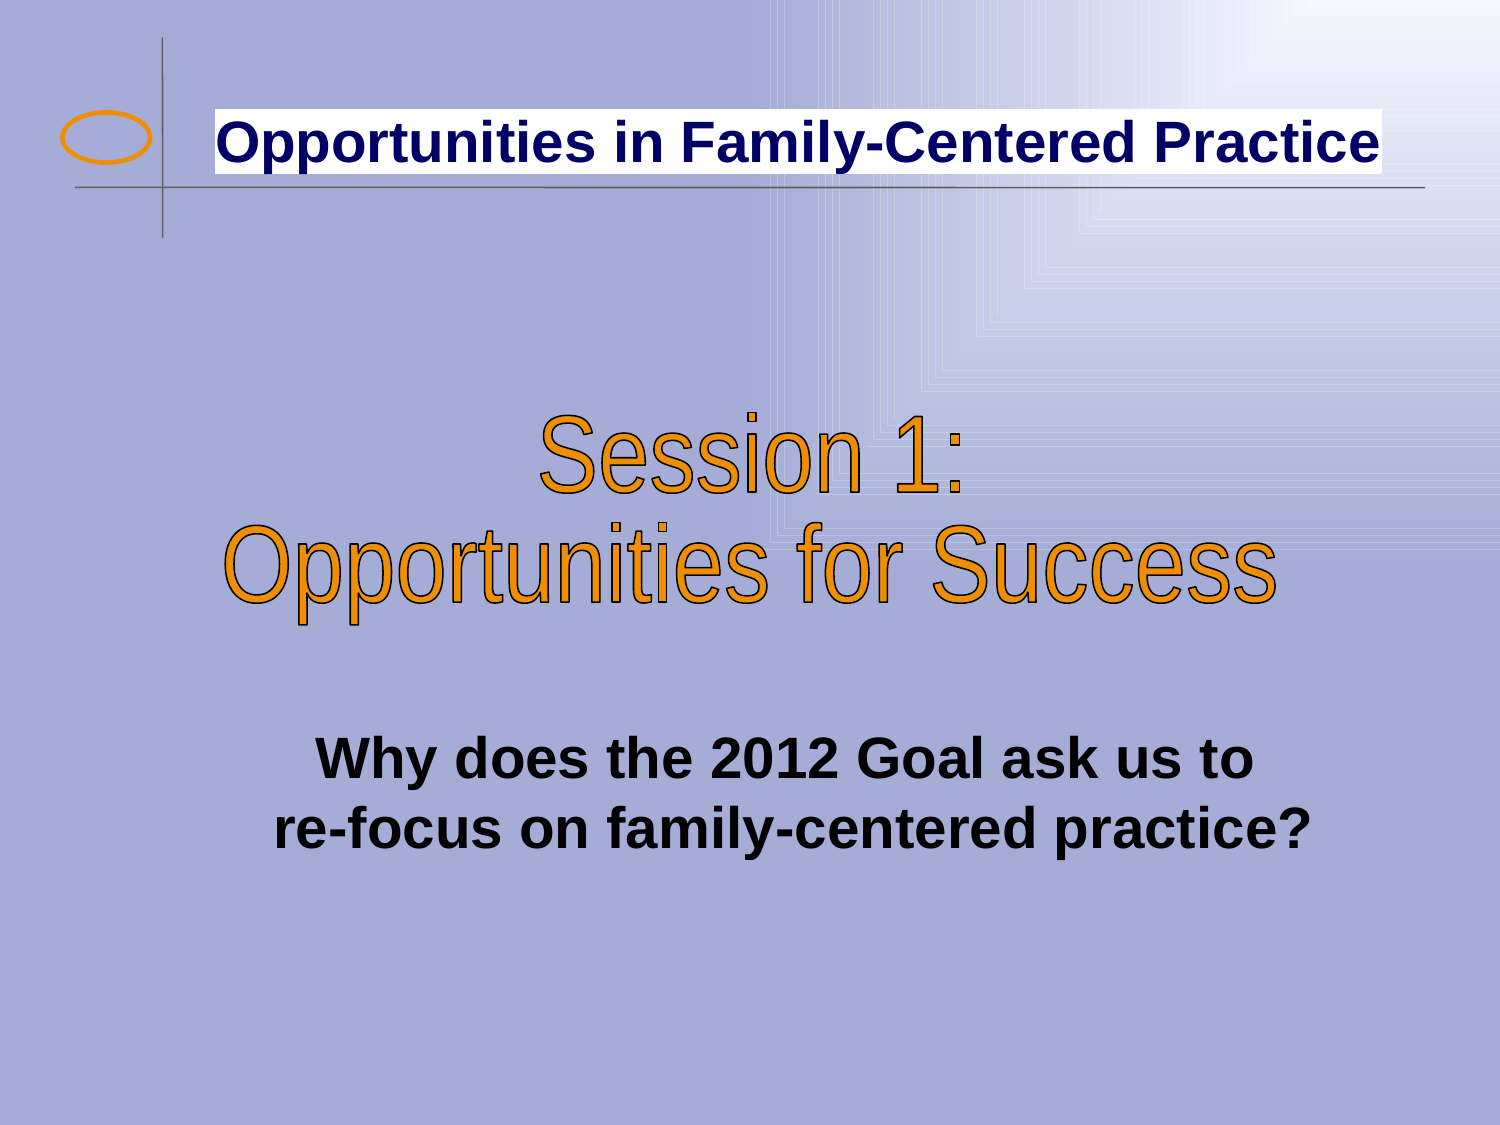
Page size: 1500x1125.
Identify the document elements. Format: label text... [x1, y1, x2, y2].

text_box Session 1: Opportunities for Success [225, 525, 289, 604]
title Opportunities in Family-Centered Practice [200, 45, 1426, 233]
text_box Session 1: Opportunities for Success [350, 543, 392, 625]
text_box Session 1: Opportunities for Success [1234, 543, 1276, 604]
text_box Session 1: Opportunities for Success [676, 542, 720, 604]
text_box Session 1: Opportunities for Success [478, 531, 503, 604]
text_box Session 1: Opportunities for Success [1188, 543, 1229, 604]
text_box Session 1: Opportunities for Success [933, 525, 987, 604]
text_box Session 1: Opportunities for Success [540, 415, 594, 494]
text_box Session 1: Opportunities for Success [996, 544, 1037, 604]
text_box Session 1: Opportunities for Success [726, 543, 767, 604]
text_box Session 1: Opportunities for Success [560, 542, 600, 603]
text_box Session 1: Opportunities for Success [399, 542, 443, 604]
text_box Why does the 2012 Goal ask us to re-focus on family-centered practice? [175, 713, 1412, 925]
text_box Session 1: Opportunities for Success [1046, 542, 1087, 604]
text_box Session 1: Opportunities for Success [819, 432, 860, 493]
text_box Session 1: Opportunities for Success [452, 542, 477, 603]
text_box Session 1: Opportunities for Success [652, 433, 693, 494]
text_box Session 1: Opportunities for Success [602, 432, 646, 494]
text_box Session 1: Opportunities for Success [1092, 542, 1133, 604]
text_box Session 1: Opportunities for Success [897, 416, 938, 493]
text_box Session 1: Opportunities for Success [879, 542, 903, 603]
text_box Session 1: Opportunities for Success [1138, 542, 1182, 604]
text_box Session 1: Opportunities for Success [698, 433, 739, 494]
text_box Session 1: Opportunities for Success [825, 542, 869, 604]
text_box Session 1: Opportunities for Success [627, 531, 652, 604]
text_box Session 1: Opportunities for Success [766, 432, 810, 494]
text_box Session 1: Opportunities for Success [298, 543, 341, 625]
text_box Session 1: Opportunities for Success [509, 544, 549, 604]
text_box Session 1: Opportunities for Success [797, 522, 822, 603]
